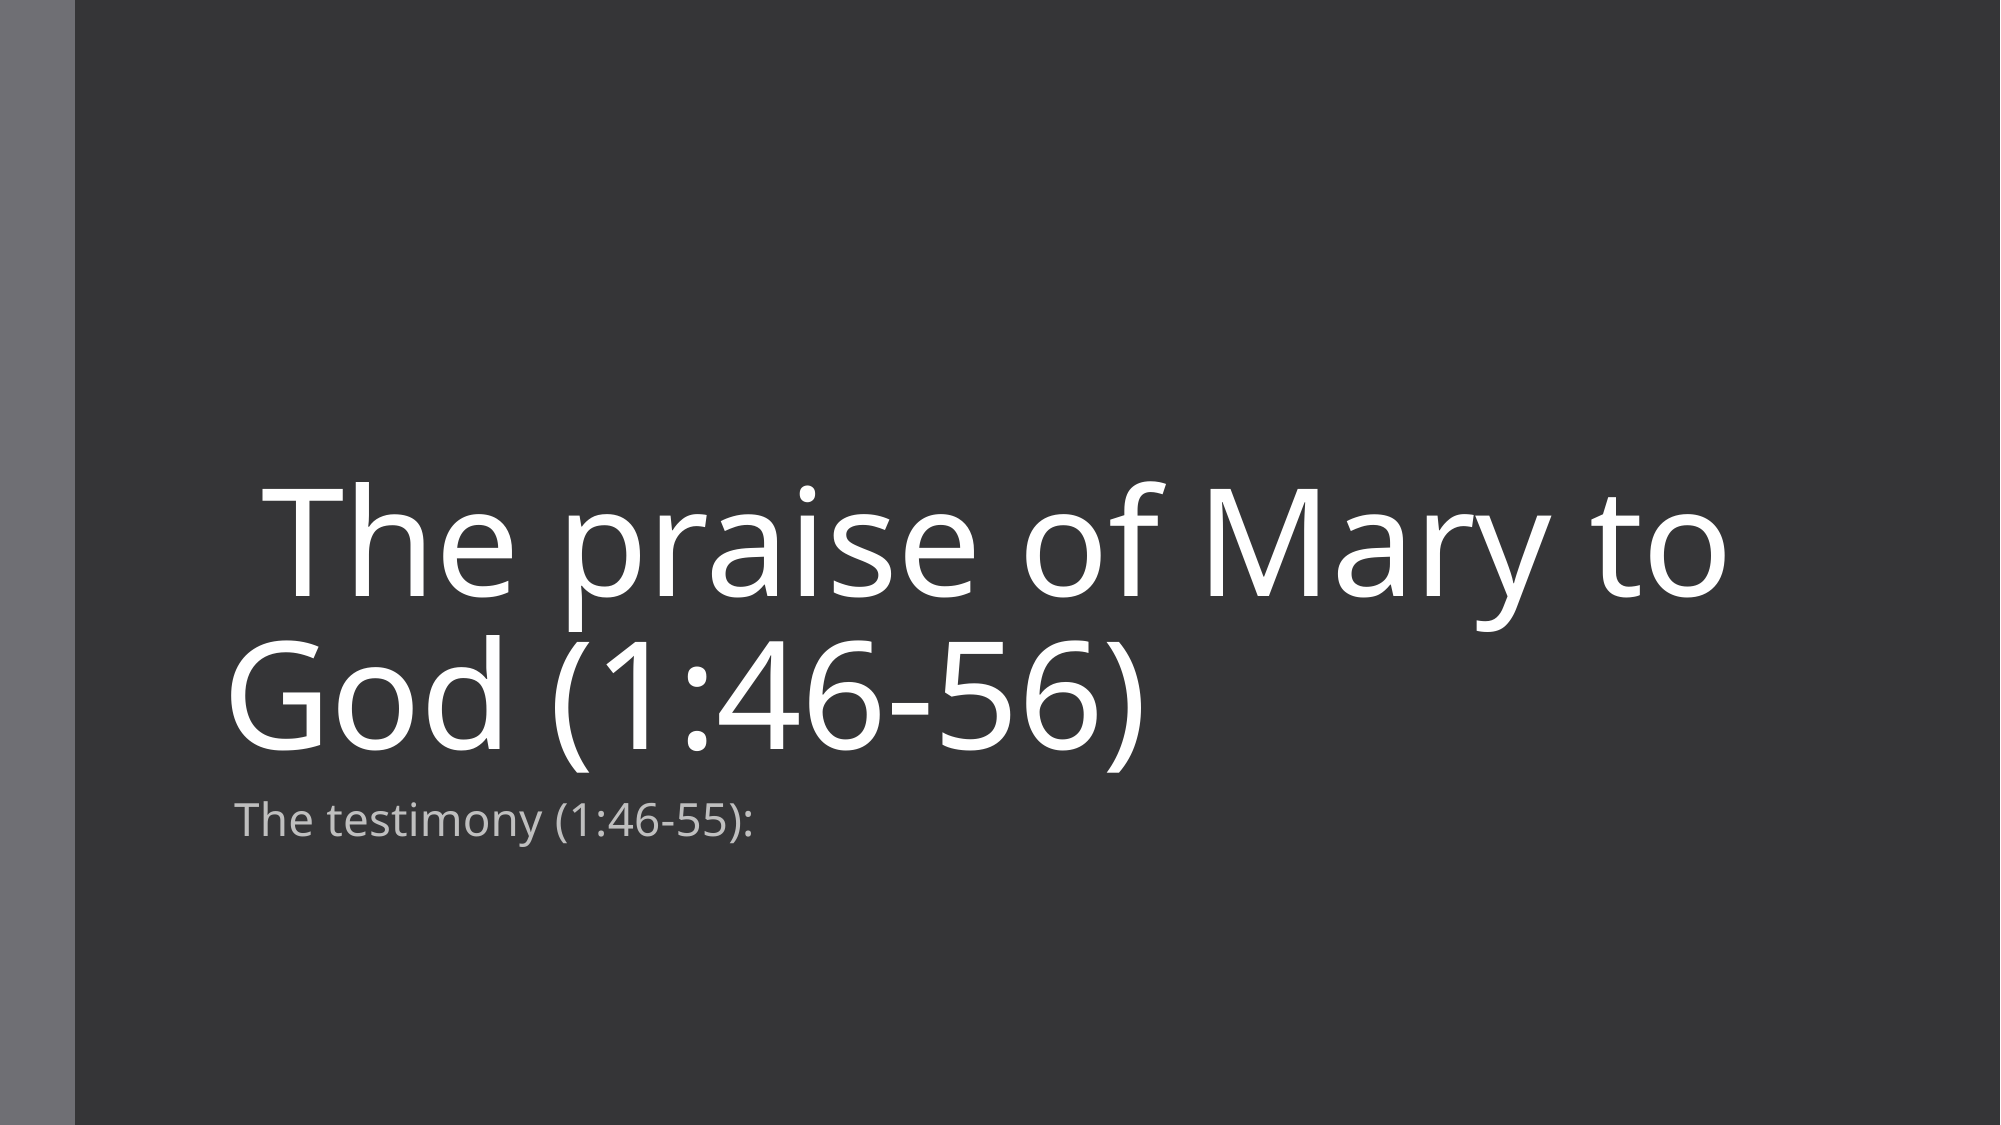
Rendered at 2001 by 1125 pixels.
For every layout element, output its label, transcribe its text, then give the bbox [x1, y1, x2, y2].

title The praise of Mary to God (1:46-56) [206, 124, 1752, 787]
subtitle The testimony (1:46-55): [206, 787, 1752, 1066]
